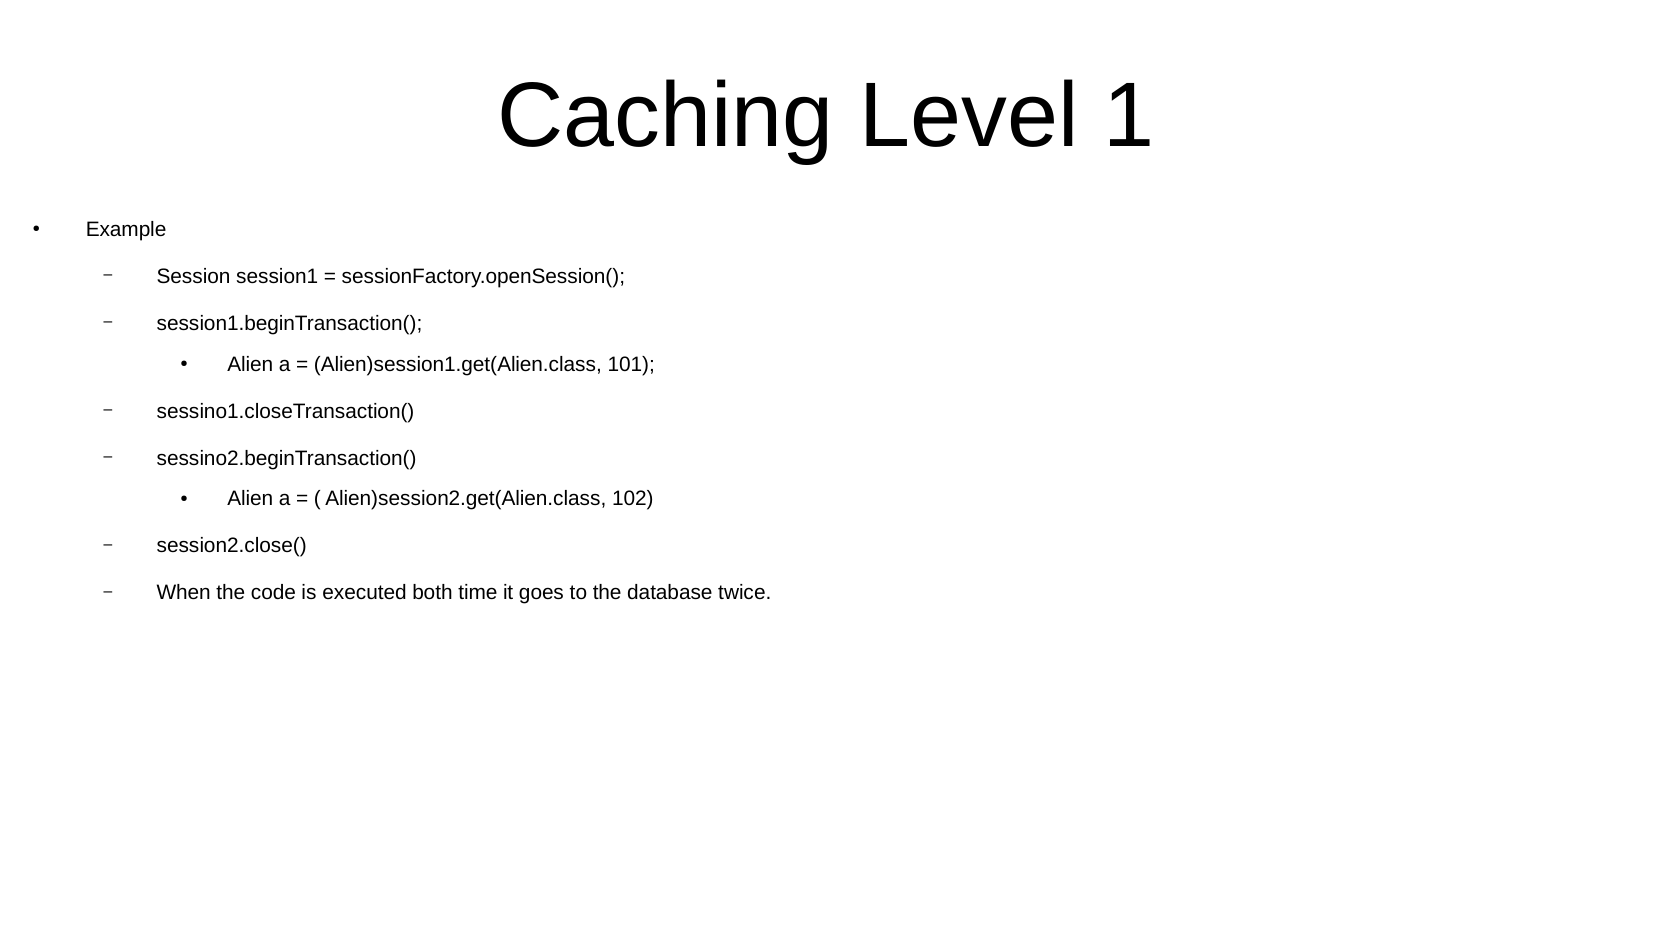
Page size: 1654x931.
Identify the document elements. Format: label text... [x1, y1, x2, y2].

list Example Session session1 = sessionFactory.openSession(); session1.beginTransaction(); Alien a = (Alien)session1.get(Alien.class, 101); sessino1.closeTransaction() sessino2.beginTransaction() Alien a = ( Alien)session2.get(Alien.class, 102) session2.close() When the code is executed both time it goes to the database twice. [15, 217, 1571, 916]
title Caching Level 1 [82, 37, 1571, 193]
